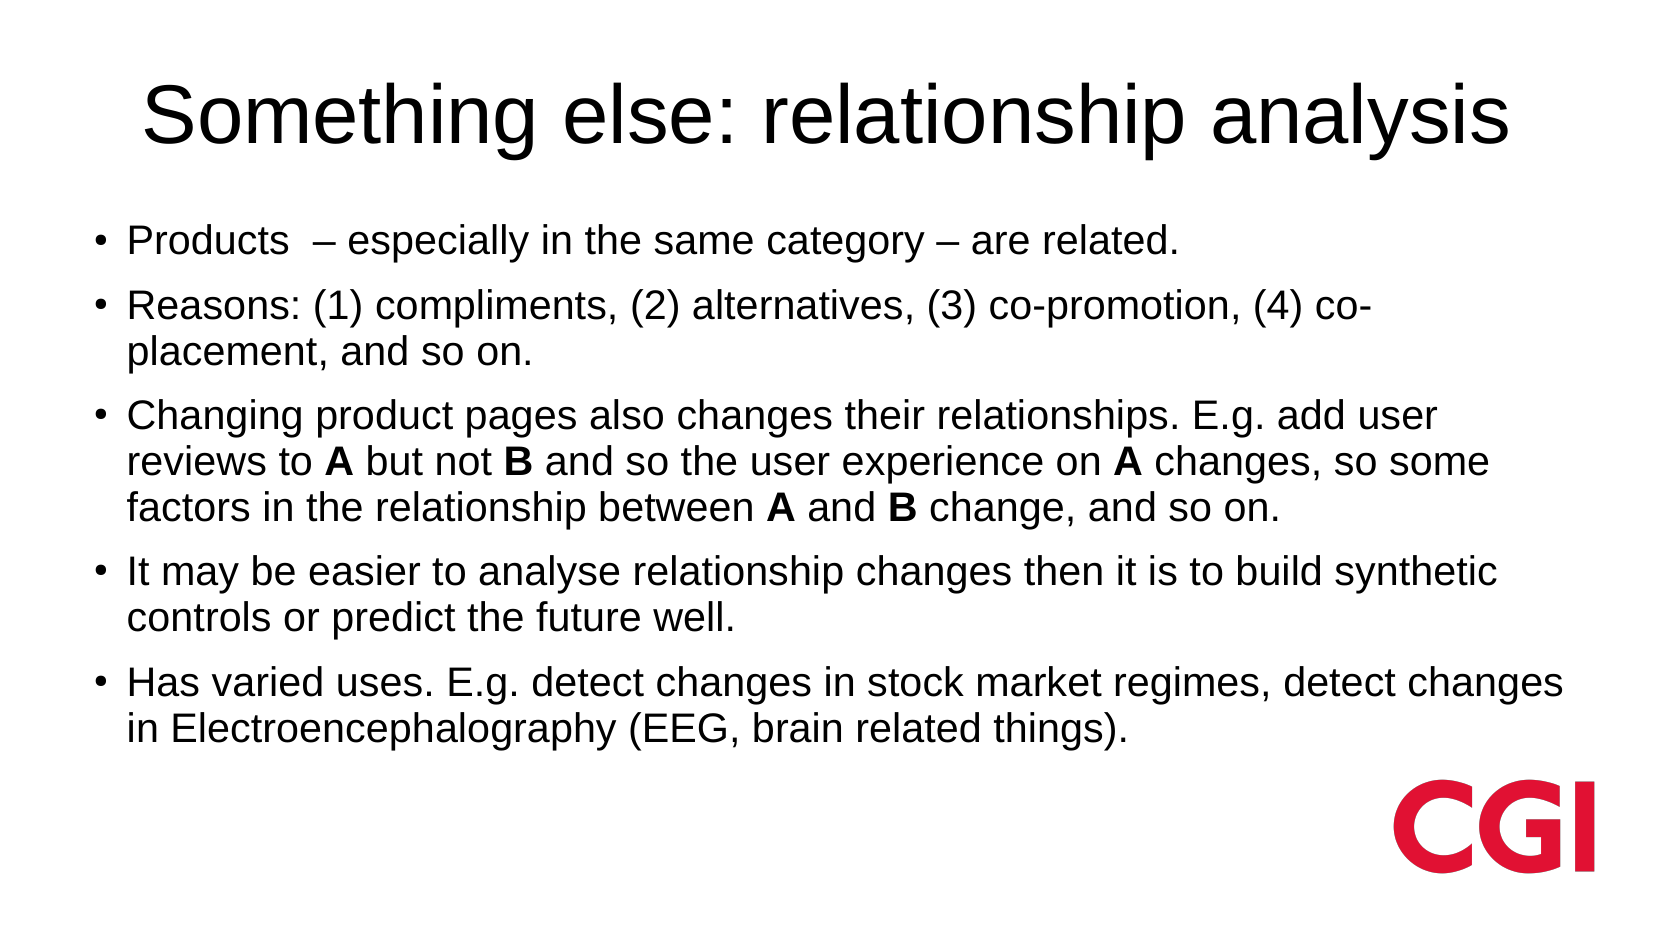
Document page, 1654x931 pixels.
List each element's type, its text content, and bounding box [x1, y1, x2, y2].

picture [1393, 779, 1595, 874]
title Something else: relationship analysis [82, 37, 1571, 193]
list Products – especially in the same category – are related. Reasons: (1) compliments, (2) alternatives, (3) co-promotion, (4) co-placement, and so on. Changing product pages also changes their relationships. E.g. add user reviews to A but not B and so the user experience on A changes, so some factors in the relationship between A and B change, and so on. It may be easier to analyse relationship changes then it is to build synthetic controls or predict the future well. Has varied uses. E.g. detect changes in stock market regimes, detect changes in Electroencephalography (EEG, brain related things). [82, 217, 1571, 758]
